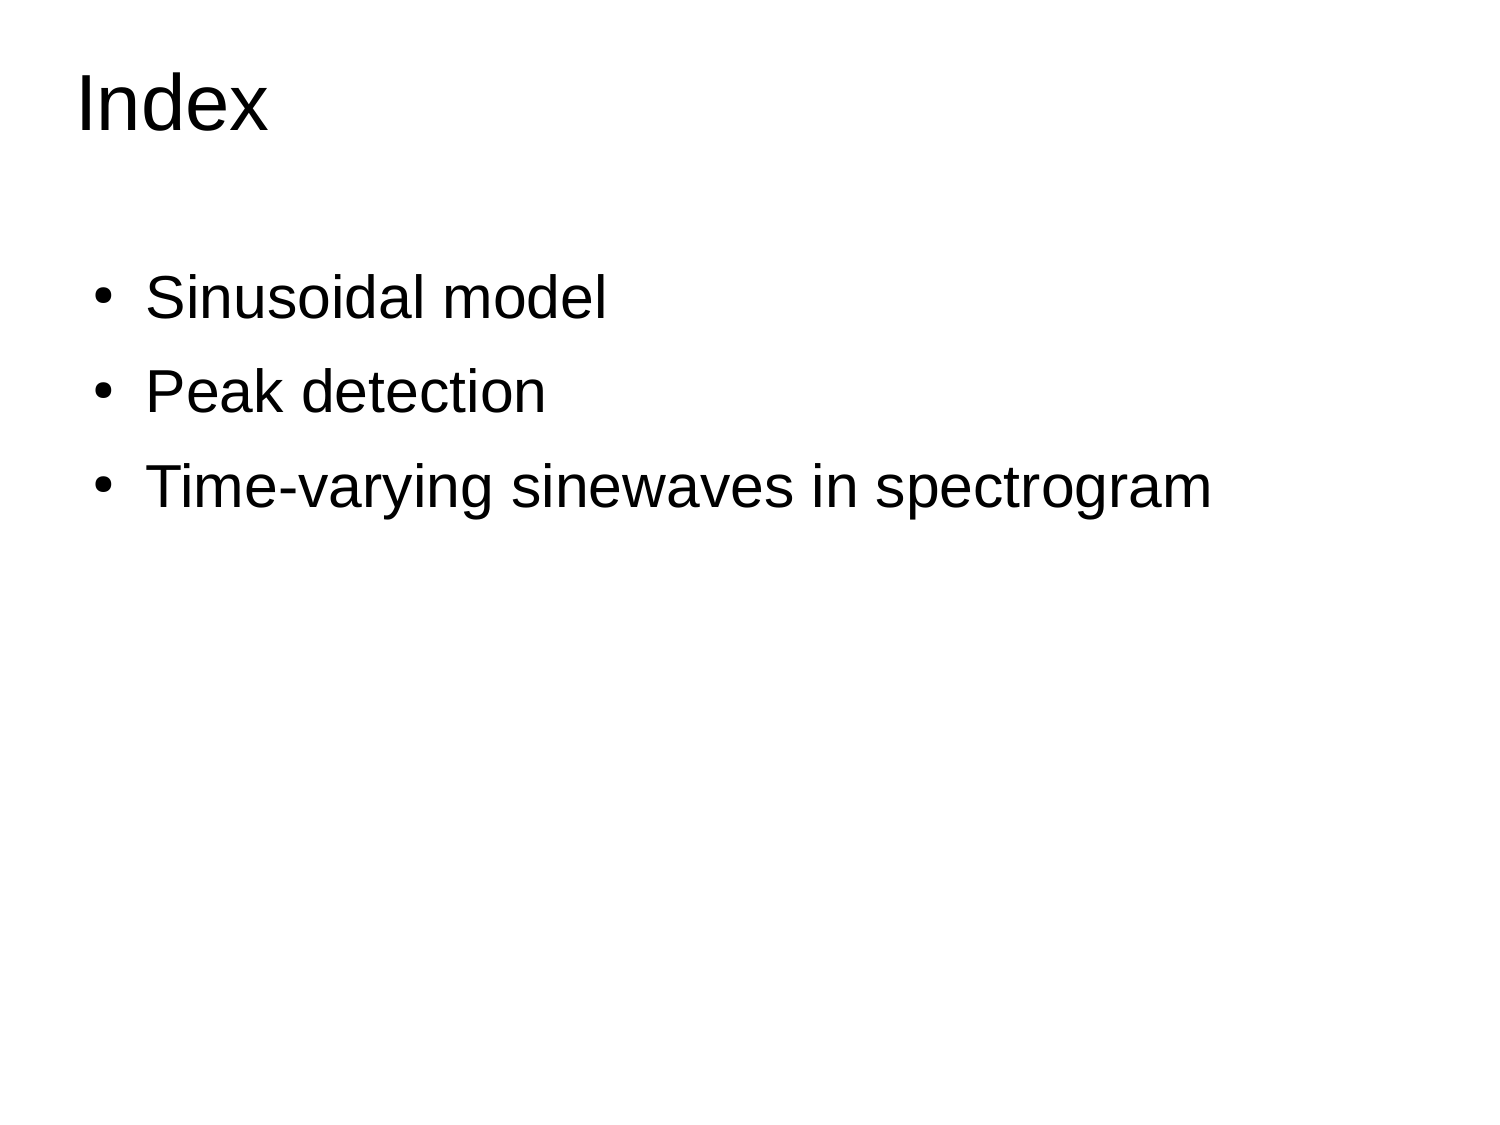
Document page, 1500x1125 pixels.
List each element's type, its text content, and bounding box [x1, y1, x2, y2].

list Sinusoidal model Peak detection Time-varying sinewaves in spectrogram [75, 263, 1425, 916]
title Index [75, 9, 1425, 198]
